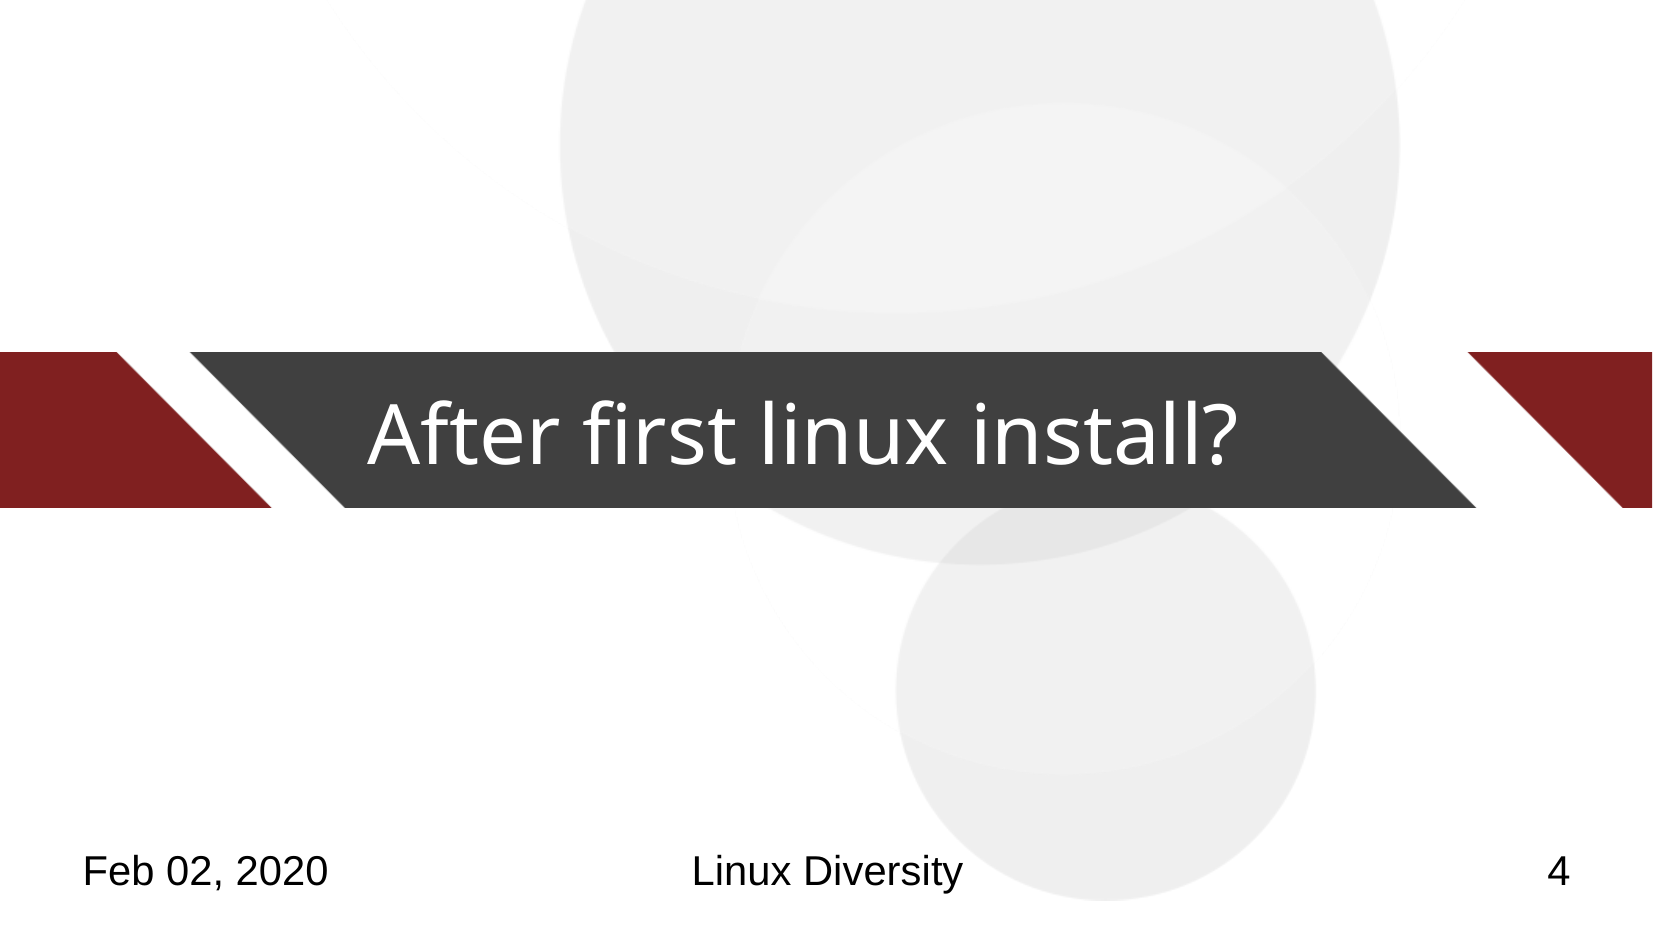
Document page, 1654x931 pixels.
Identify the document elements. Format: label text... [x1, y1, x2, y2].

title After first linux install? [60, 354, 1549, 511]
picture [0, 352, 1653, 508]
